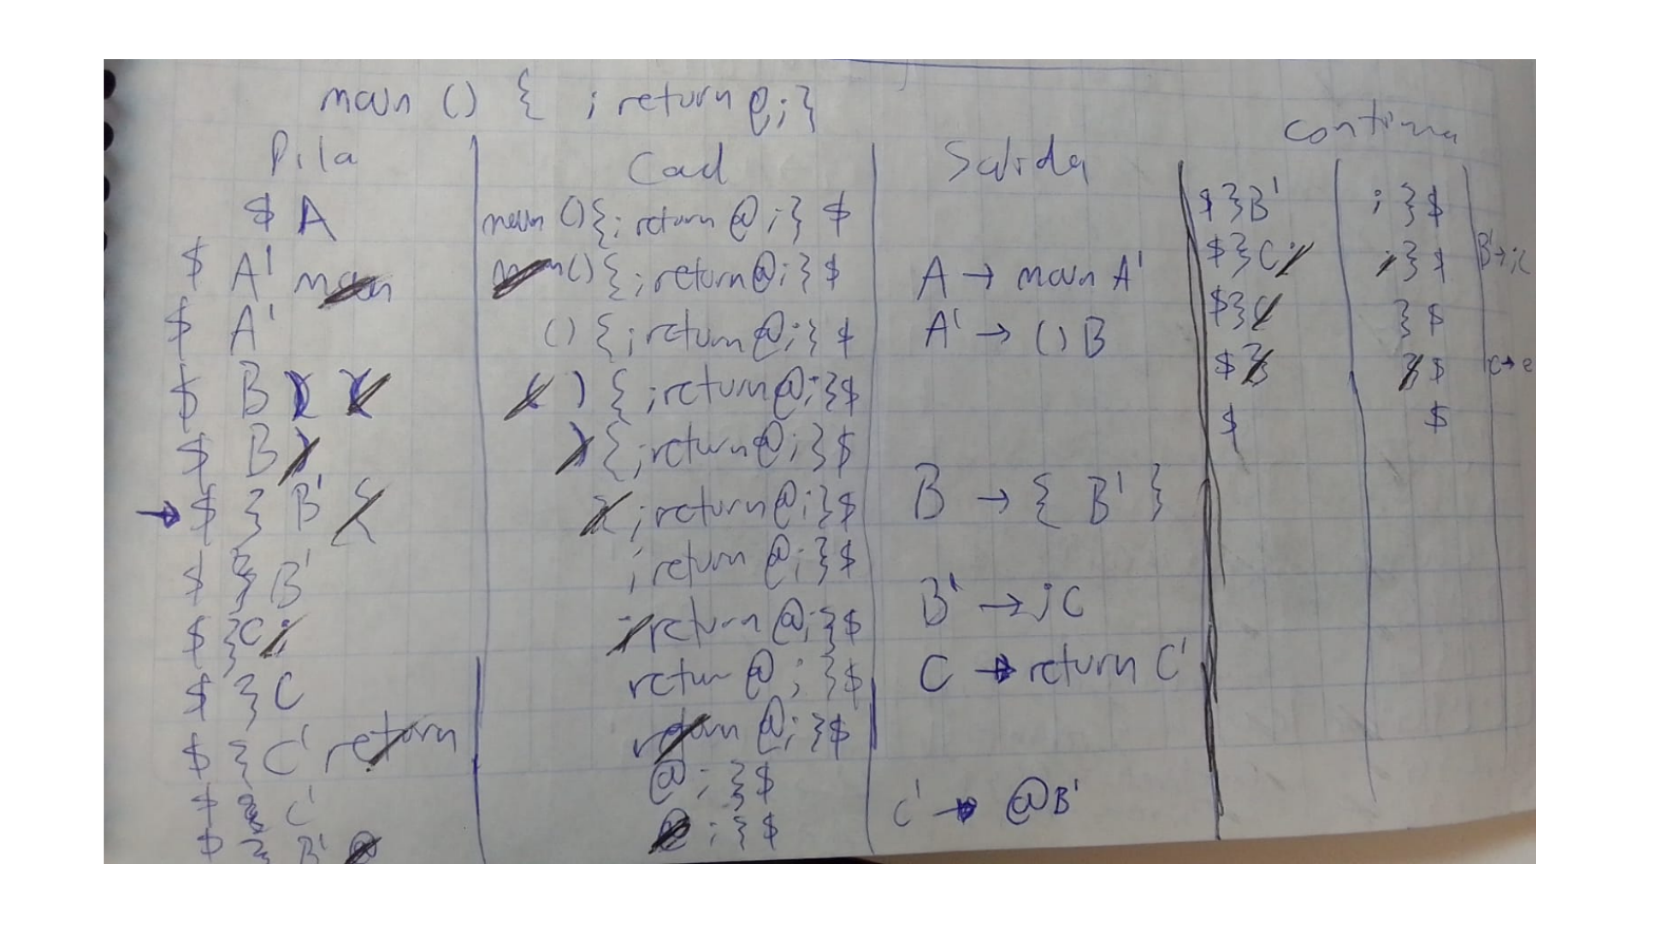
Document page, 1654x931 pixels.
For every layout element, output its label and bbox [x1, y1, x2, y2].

picture [103, 58, 1536, 864]
